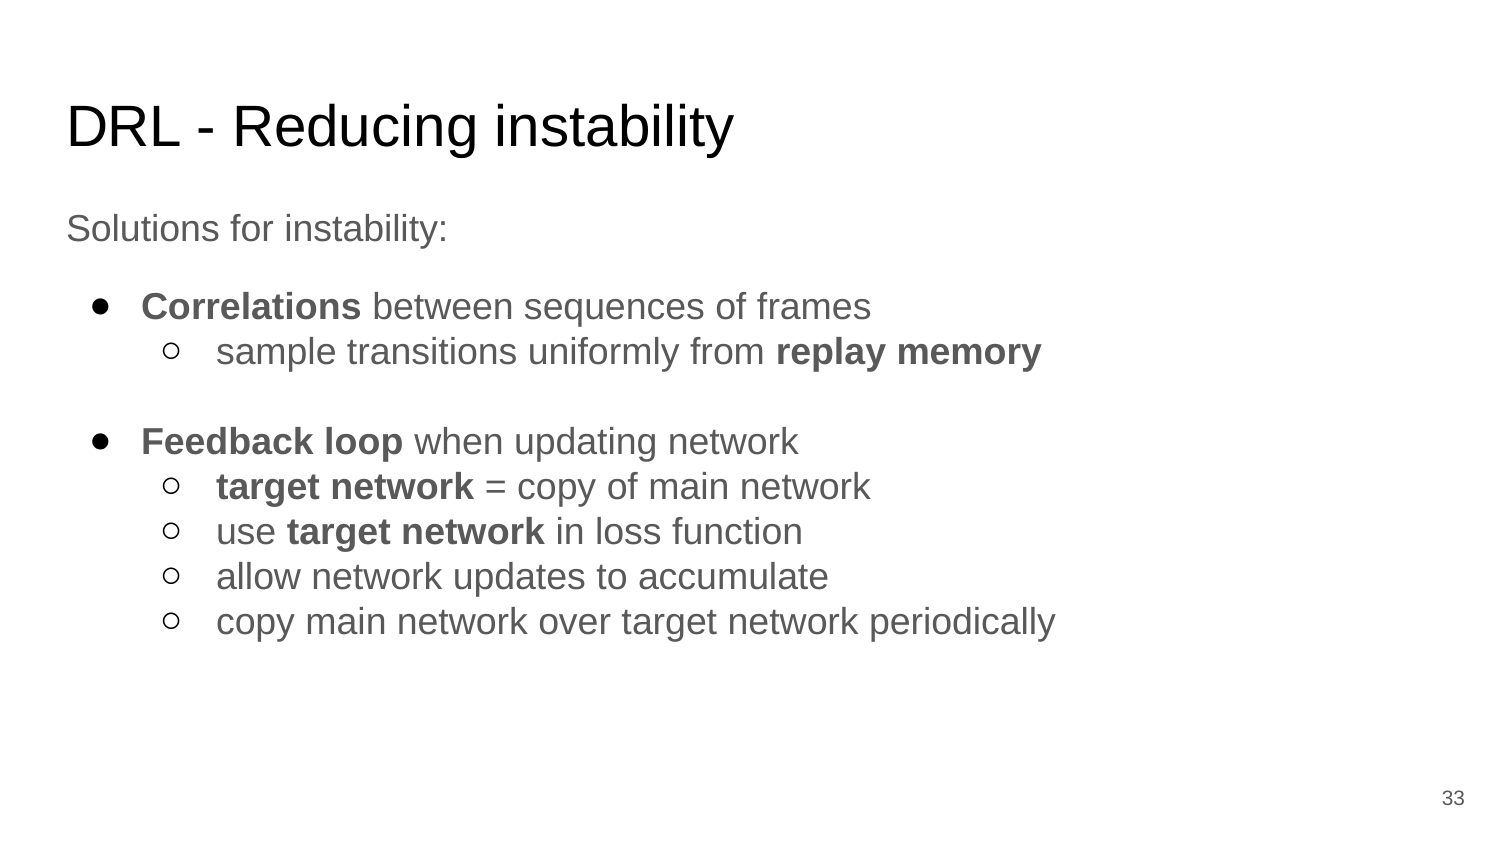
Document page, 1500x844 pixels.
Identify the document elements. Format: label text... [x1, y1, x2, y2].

list Solutions for instability: Correlations between sequences of frames sample transitions uniformly from replay memory Feedback loop when updating network target network = copy of main network use target network in loss function allow network updates to accumulate copy main network over target network periodically [51, 189, 1449, 750]
slide_number <number> [1389, 764, 1480, 830]
title DRL - Reducing instability [51, 72, 1449, 167]
